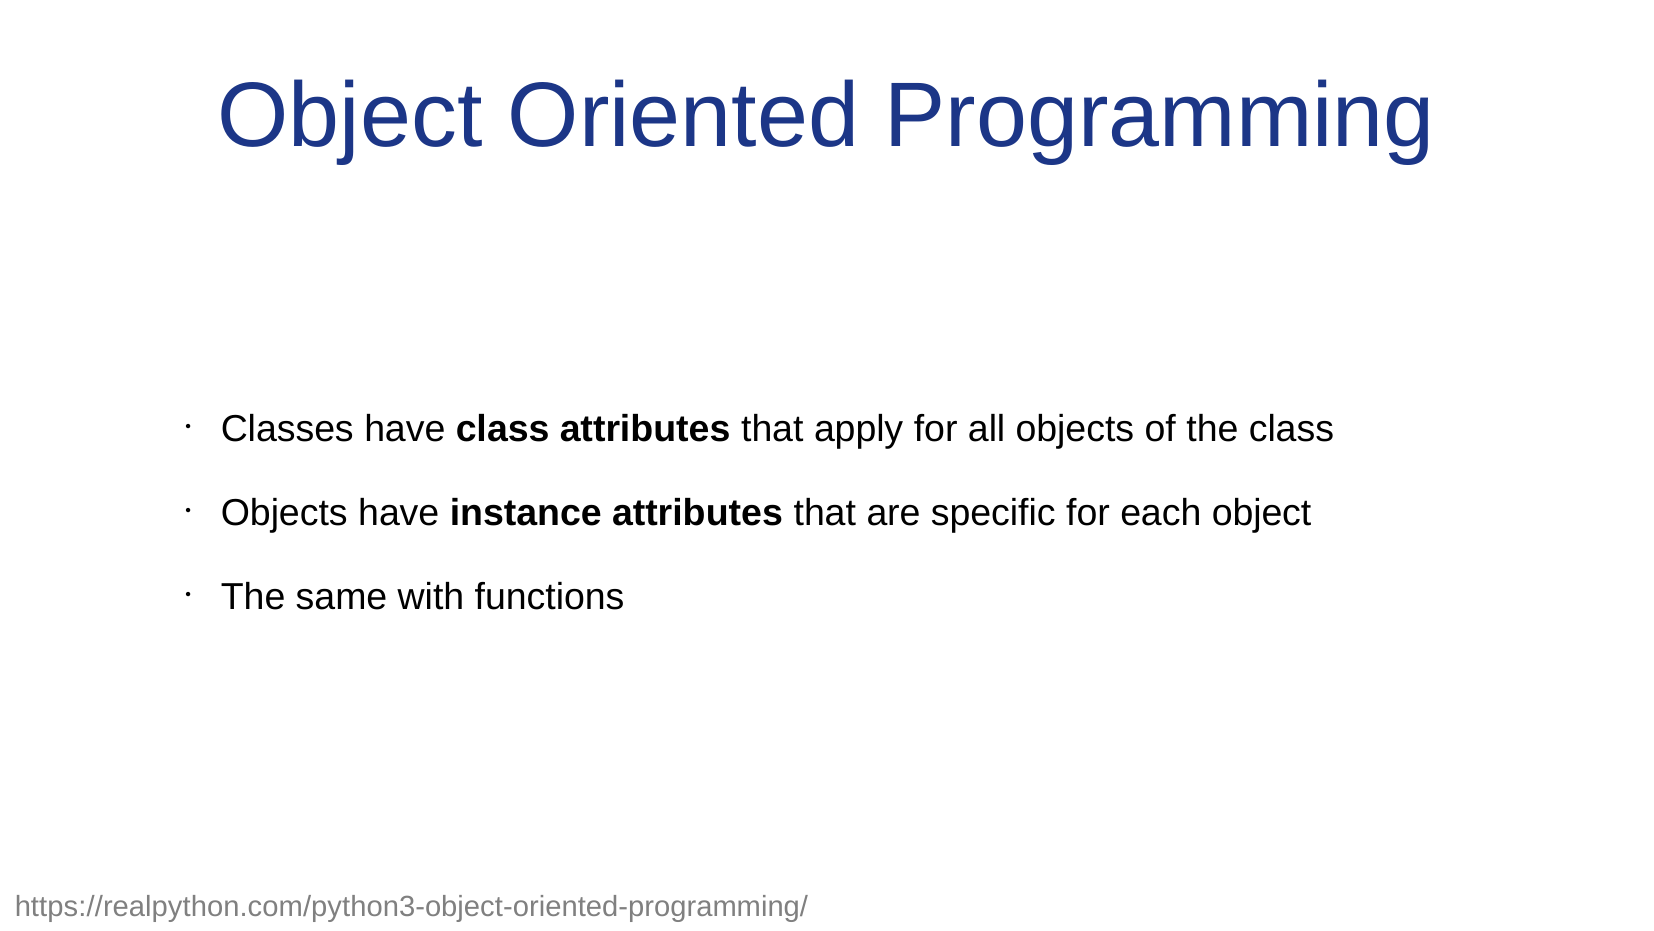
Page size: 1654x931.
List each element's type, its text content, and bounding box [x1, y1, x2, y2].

text_box https://realpython.com/python3-object-oriented-programming/ [0, 882, 1651, 931]
title Object Oriented Programming [82, 37, 1572, 193]
text_box Classes have class attributes that apply for all objects of the class Objects have instance attributes that are specific for each object The same with functions [150, 210, 1639, 751]
text_box [101, 217, 1591, 758]
